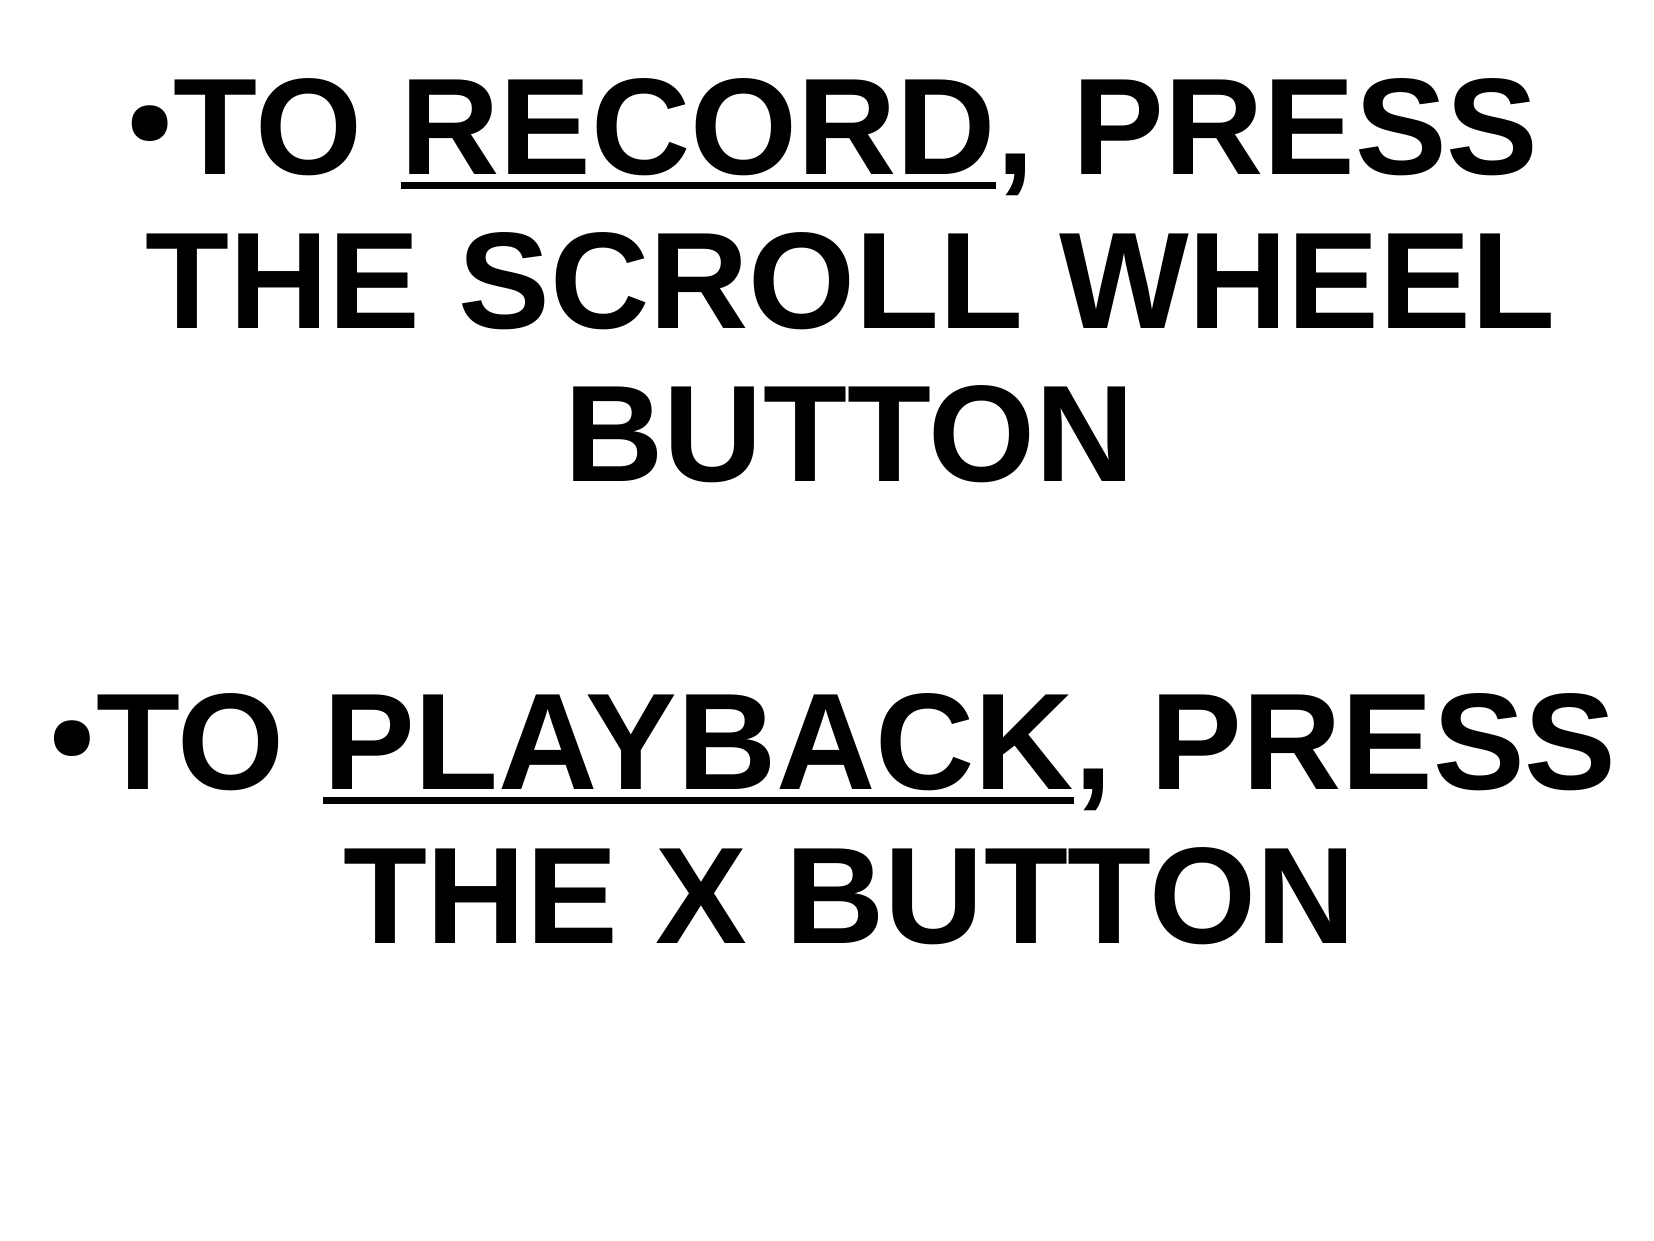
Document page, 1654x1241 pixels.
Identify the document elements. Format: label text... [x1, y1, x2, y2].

text_box TO RECORD, PRESS THE SCROLL WHEEL BUTTON TO PLAYBACK, PRESS THE X BUTTON [29, 42, 1635, 1134]
